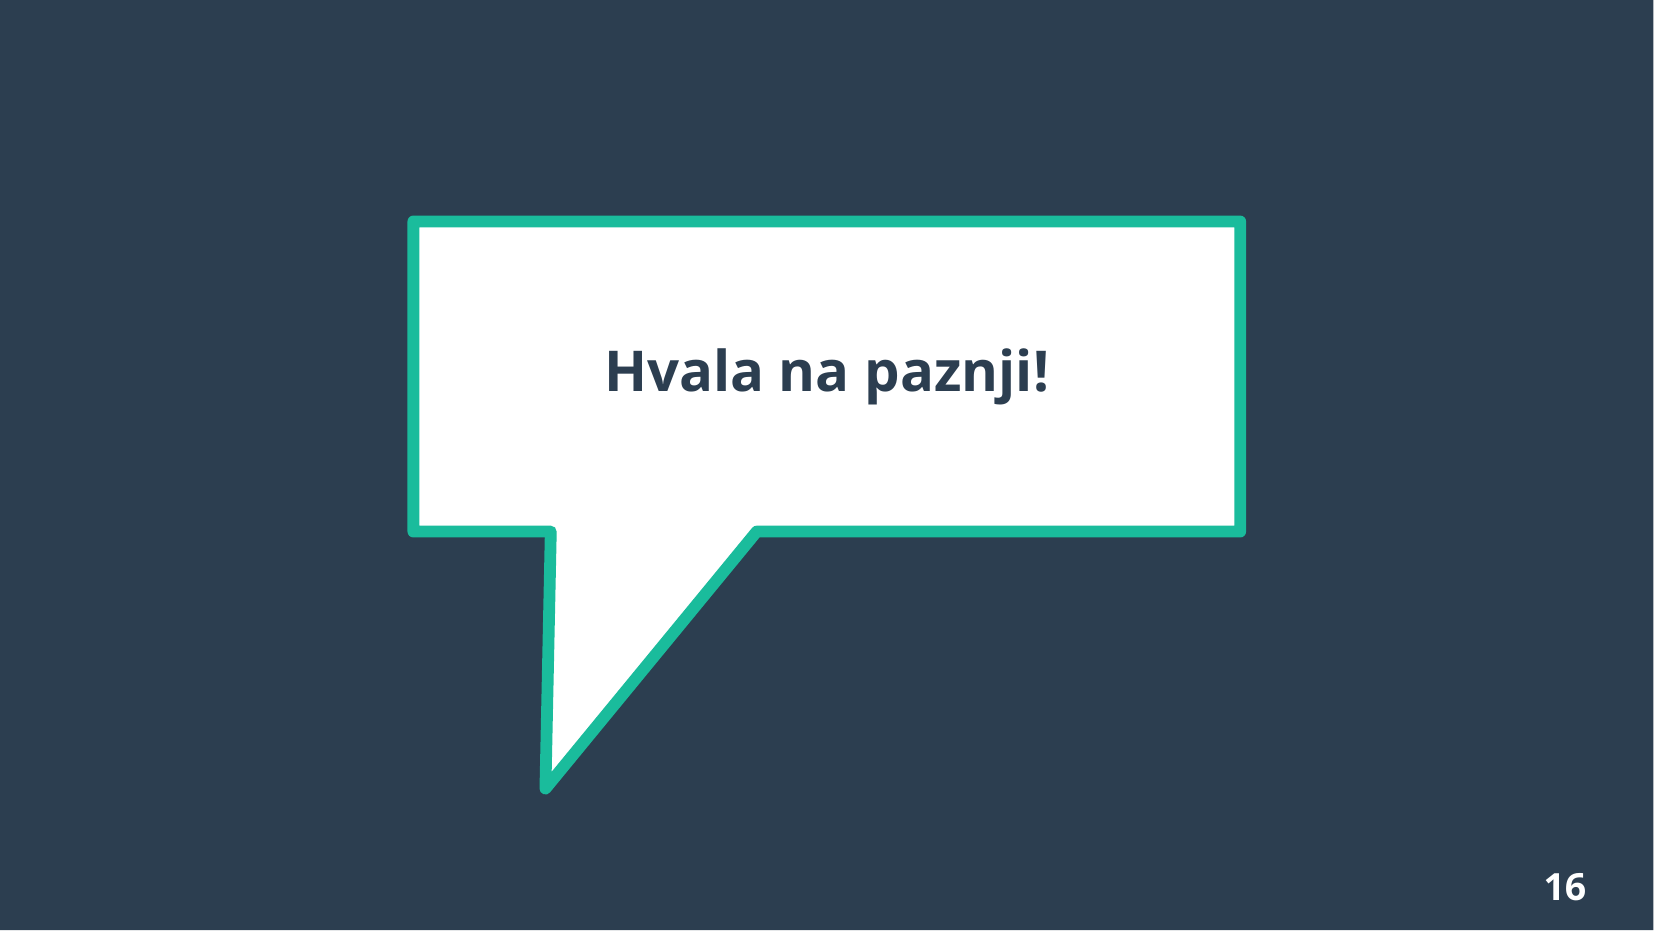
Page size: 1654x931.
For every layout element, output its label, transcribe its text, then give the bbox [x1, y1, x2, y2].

title Hvala na paznji! [442, 236, 1211, 502]
